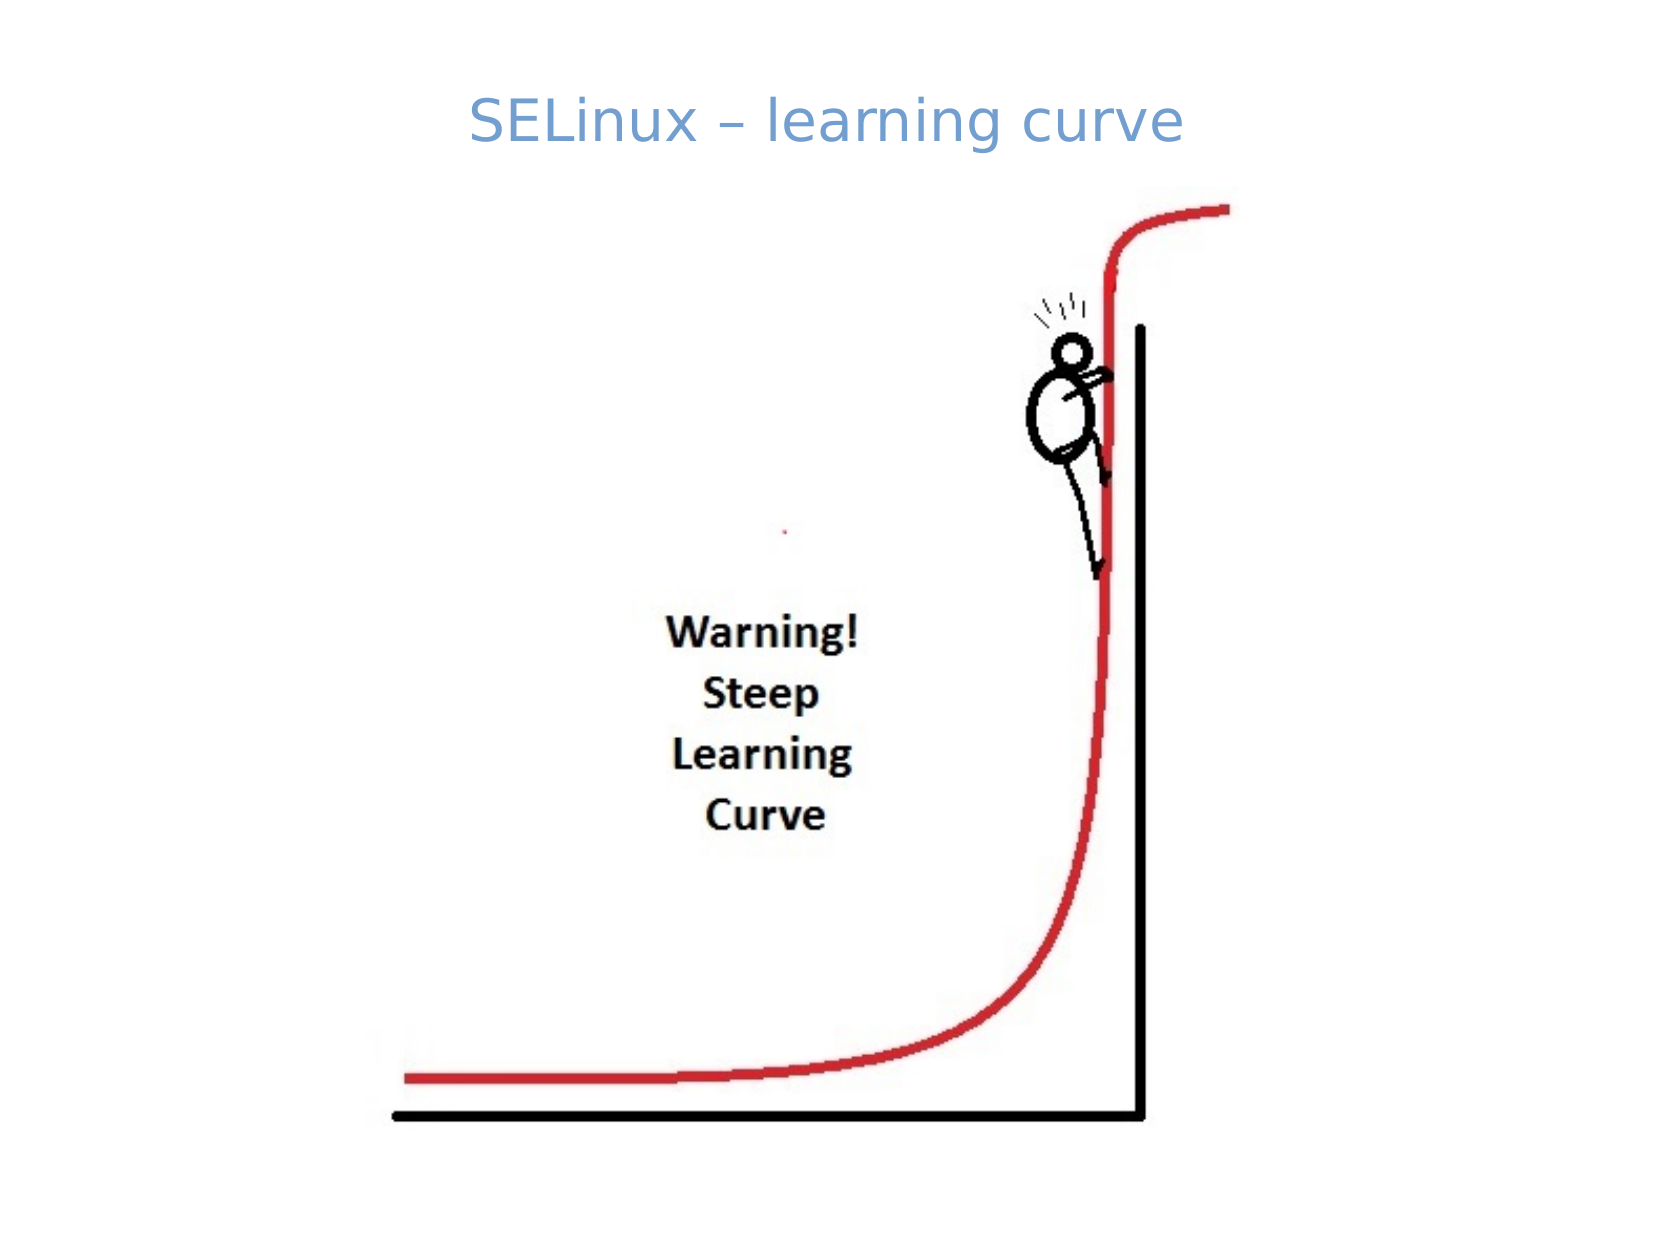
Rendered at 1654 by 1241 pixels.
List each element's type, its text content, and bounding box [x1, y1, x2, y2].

picture [365, 186, 1289, 1204]
text_box SELinux – learning curve [453, 79, 1201, 163]
